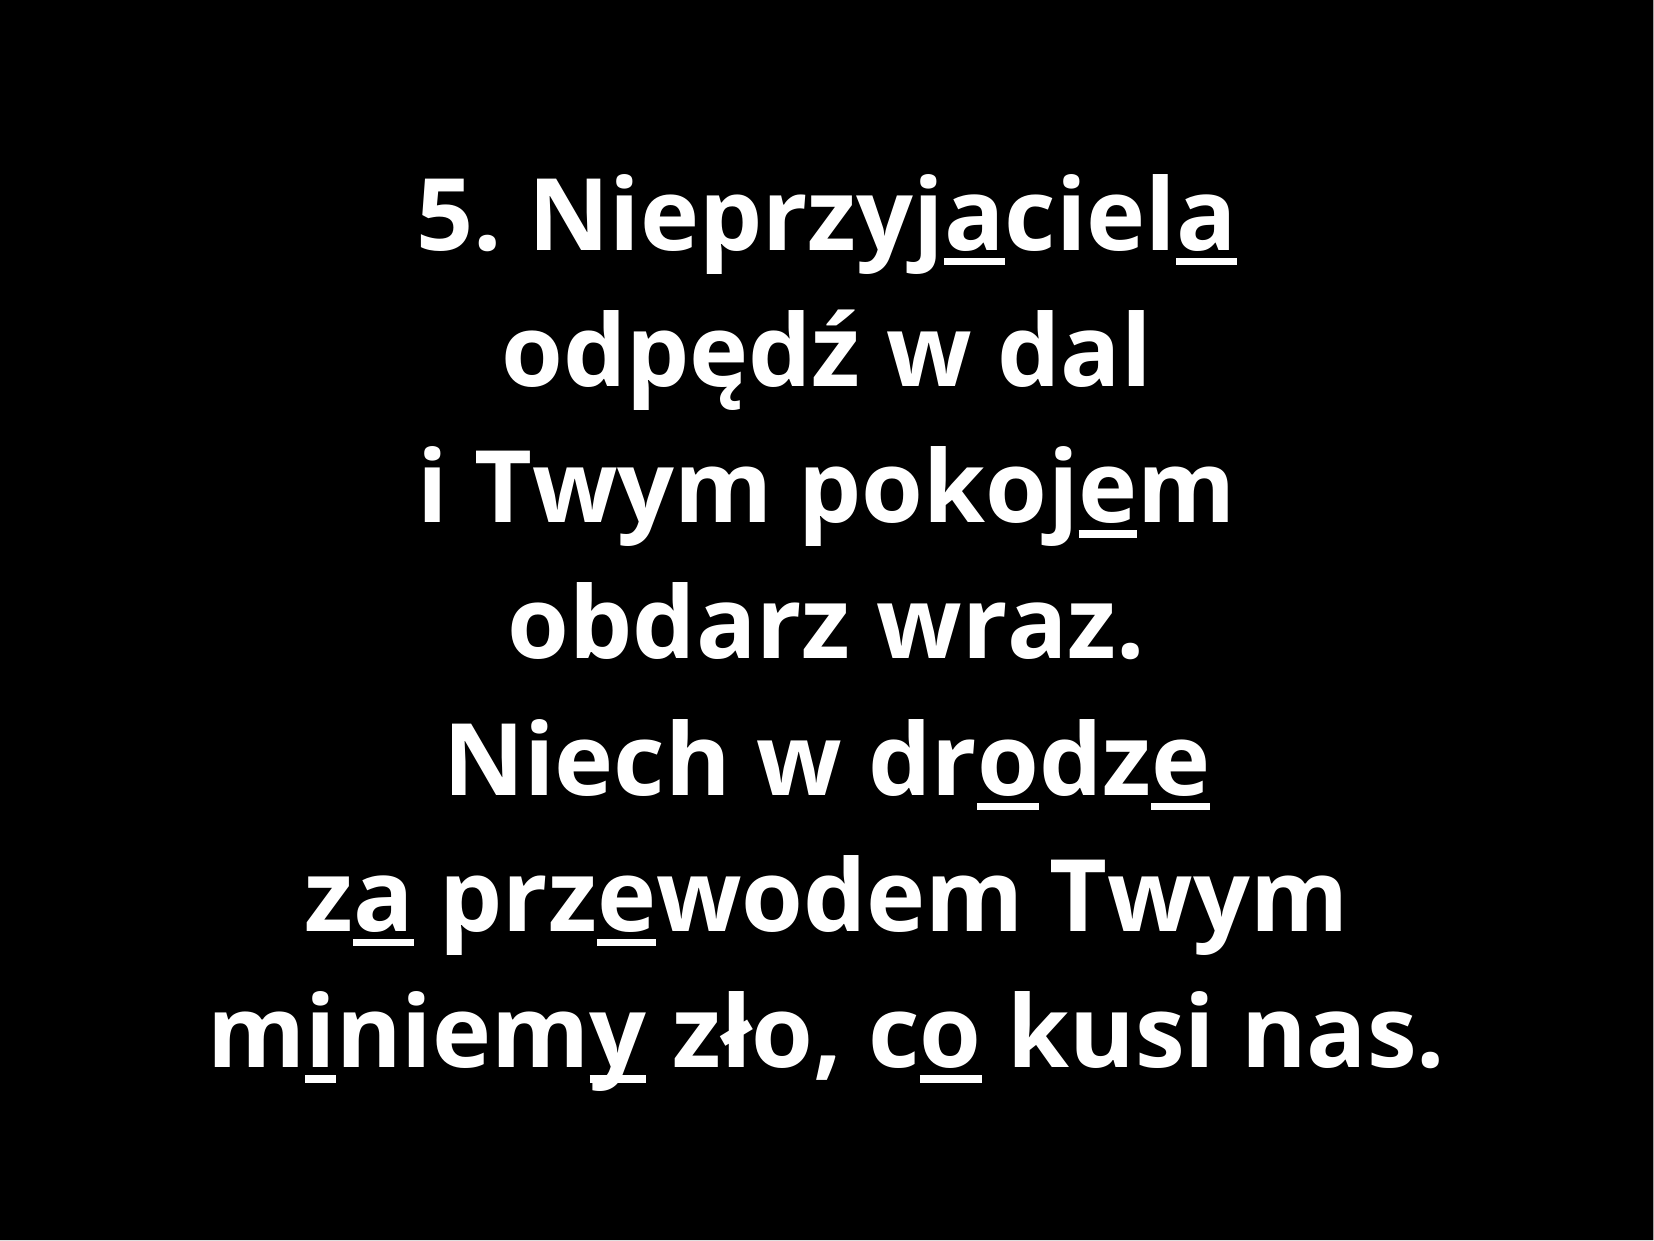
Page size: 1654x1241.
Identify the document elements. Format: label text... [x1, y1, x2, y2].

title 5. Nieprzyjaciela odpędź w dal i Twym pokojem obdarz wraz. Niech w drodze za przewodem Twym miniemy zło, co kusi nas. [0, 0, 1654, 1241]
